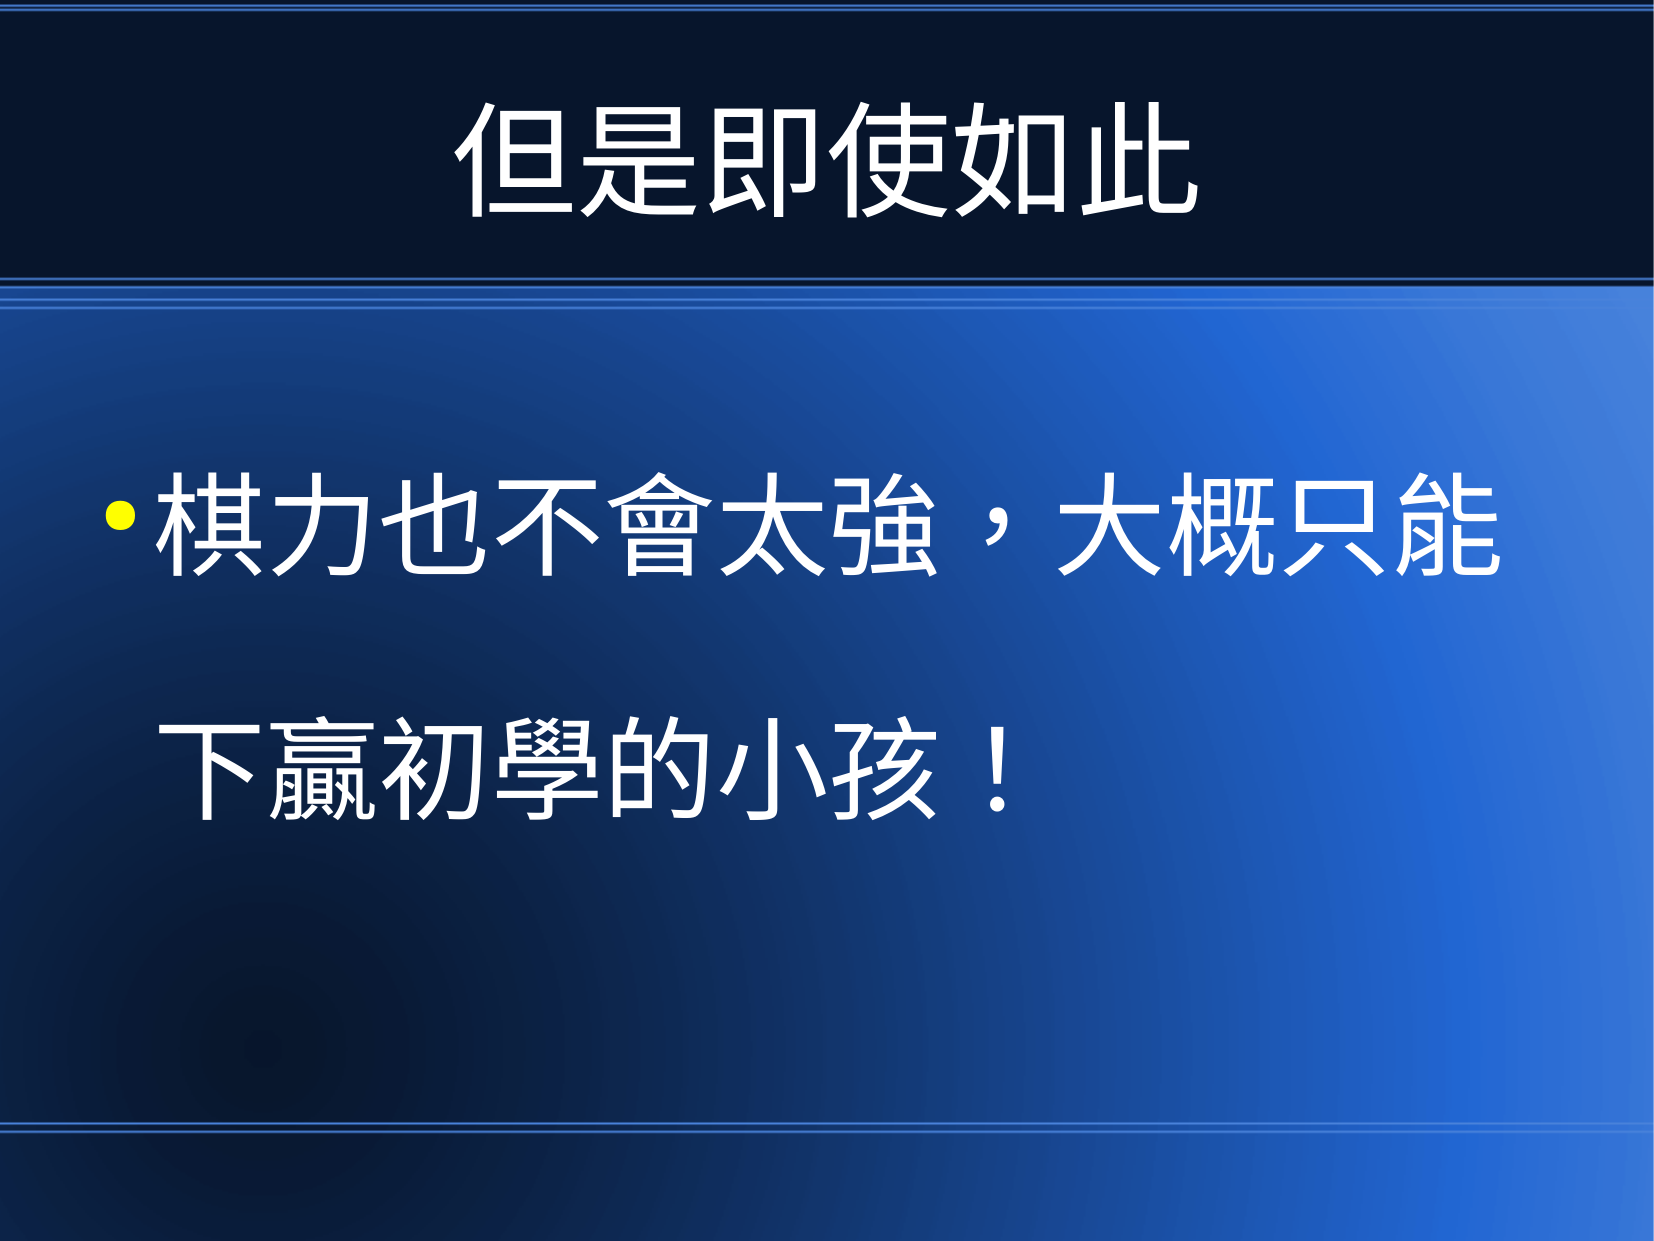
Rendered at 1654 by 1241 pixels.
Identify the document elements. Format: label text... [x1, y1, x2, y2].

picture [0, 0, 1654, 1241]
title 但是即使如此 [82, 49, 1571, 257]
list 棋力也不會太強，大概只能下贏初學的小孩！ [82, 355, 1571, 1241]
